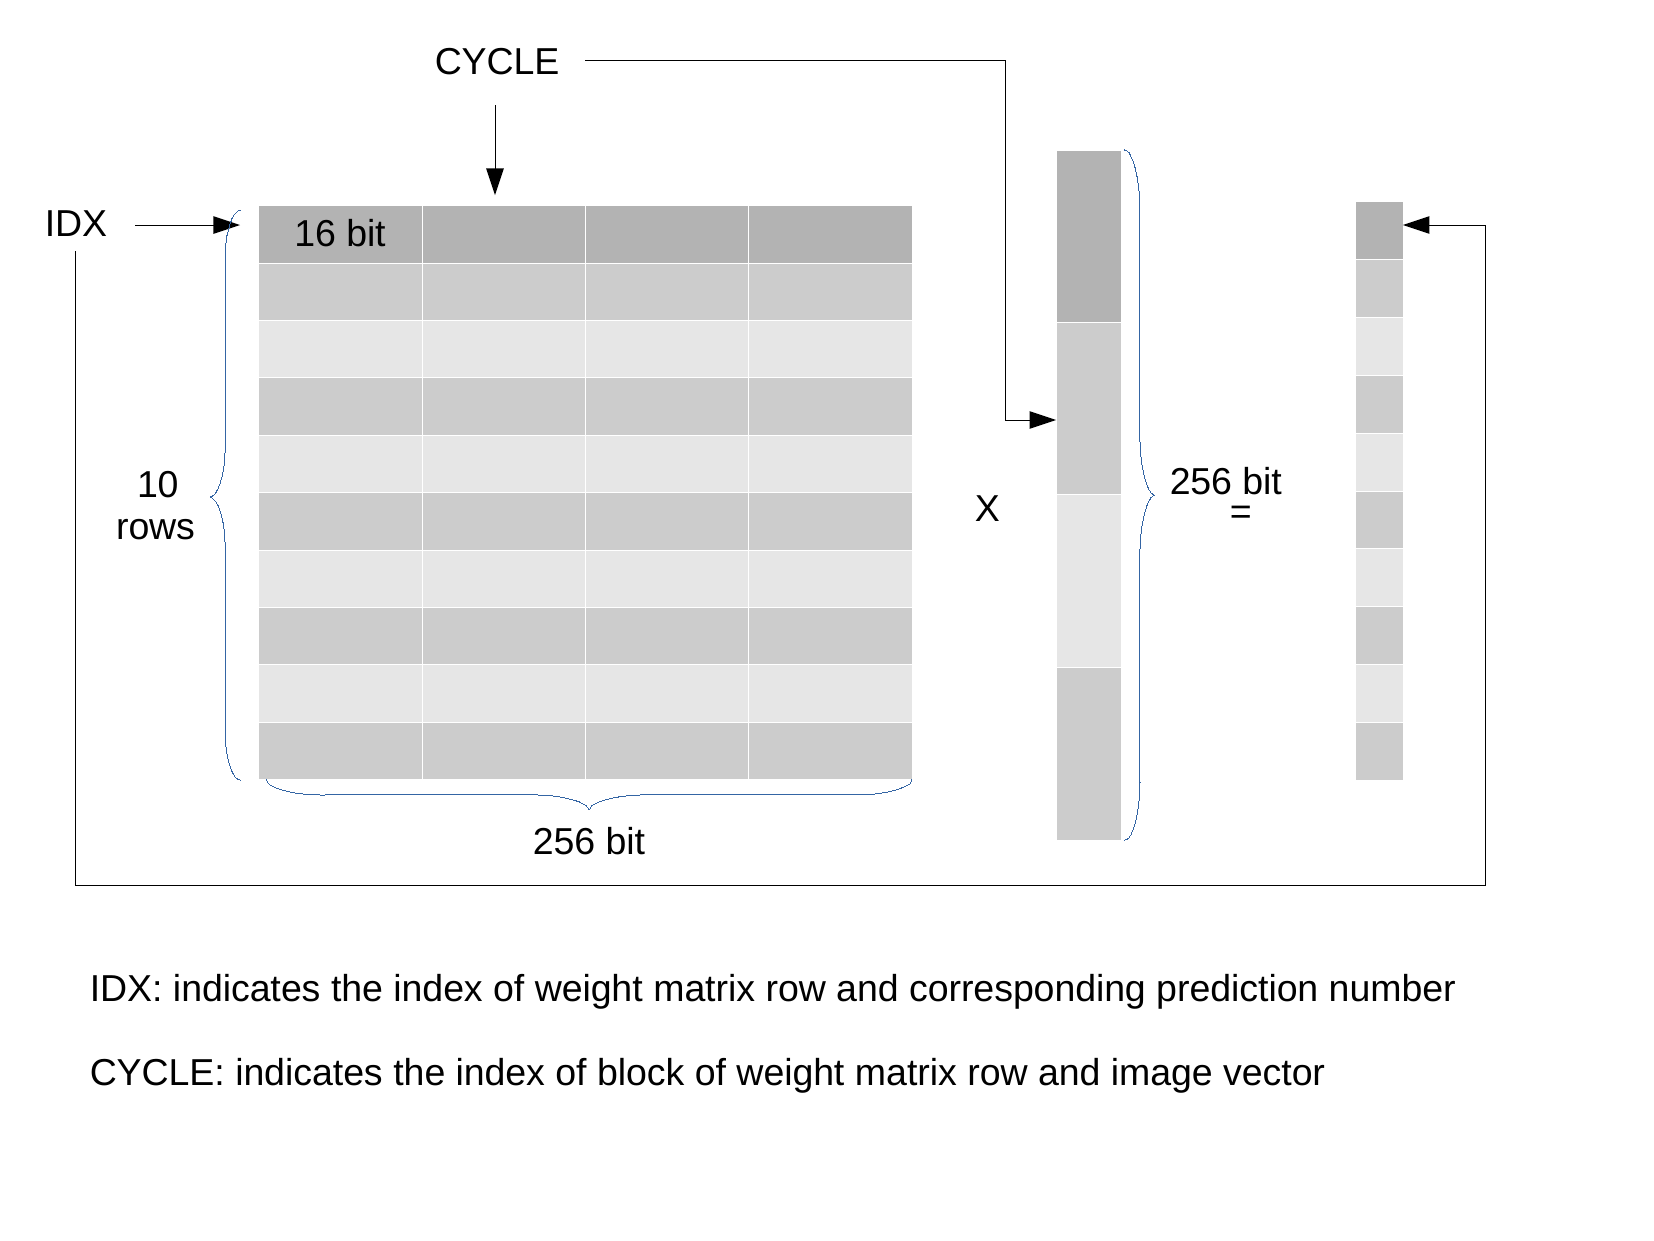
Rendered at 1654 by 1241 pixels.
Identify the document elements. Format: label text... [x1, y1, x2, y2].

table_cell [749, 264, 912, 320]
table_cell [423, 551, 585, 607]
table_header [1356, 202, 1403, 259]
table_cell [749, 493, 912, 550]
table_header [749, 206, 912, 263]
text_box X [960, 480, 1015, 541]
table_cell [586, 378, 748, 435]
table_cell [749, 665, 912, 722]
table_header [423, 206, 585, 263]
table_cell [749, 551, 912, 607]
table_cell [1356, 665, 1403, 722]
text_box 256 bit [1155, 453, 1297, 511]
table_cell [1356, 549, 1403, 606]
table_cell [423, 378, 585, 435]
text_box IDX [30, 195, 123, 252]
table_cell [259, 493, 422, 550]
table_cell [586, 264, 748, 320]
table_cell [423, 723, 585, 779]
table_cell [423, 264, 585, 320]
table_cell [586, 551, 748, 607]
table_cell [1356, 260, 1403, 317]
table_cell [1356, 434, 1403, 491]
table_cell [259, 551, 422, 607]
table_cell [1057, 668, 1121, 840]
table_cell [1057, 495, 1121, 667]
table_cell [749, 436, 912, 492]
text_box 256 bit [518, 813, 661, 871]
table_cell [259, 723, 422, 779]
table_cell [749, 378, 912, 435]
table_cell [749, 608, 912, 664]
table_cell [586, 665, 748, 722]
table_cell [259, 264, 422, 320]
text_box = [1215, 511, 1267, 541]
table_cell [586, 723, 748, 779]
table_header 16 bit [259, 206, 422, 263]
table_cell [423, 321, 585, 377]
table_cell [423, 665, 585, 722]
table_cell [423, 608, 585, 664]
table_cell [423, 436, 585, 492]
table_header [586, 206, 748, 263]
text_box 10 rows [101, 456, 211, 556]
table_cell [423, 493, 585, 550]
table_cell [749, 321, 912, 377]
table_cell [586, 321, 748, 377]
table_cell [586, 493, 748, 550]
text_box CYCLE [420, 33, 575, 91]
table_cell [1356, 607, 1403, 664]
table_cell [1057, 323, 1121, 494]
table_cell [259, 665, 422, 722]
table_cell [259, 321, 422, 377]
text_box IDX: indicates the index of weight matrix row and corresponding prediction number CYCLE: indicates the index of block of weight matrix row and image vector [75, 960, 1472, 1101]
table_cell [1356, 318, 1403, 375]
table_cell [586, 608, 748, 664]
table_cell [586, 436, 748, 492]
table_cell [259, 436, 422, 492]
table_cell [259, 378, 422, 435]
table_cell [749, 723, 912, 779]
table_header [1057, 151, 1121, 322]
table_cell [1356, 723, 1403, 780]
table_cell [259, 608, 422, 664]
table_cell [1356, 376, 1403, 433]
table_cell [1356, 492, 1403, 548]
